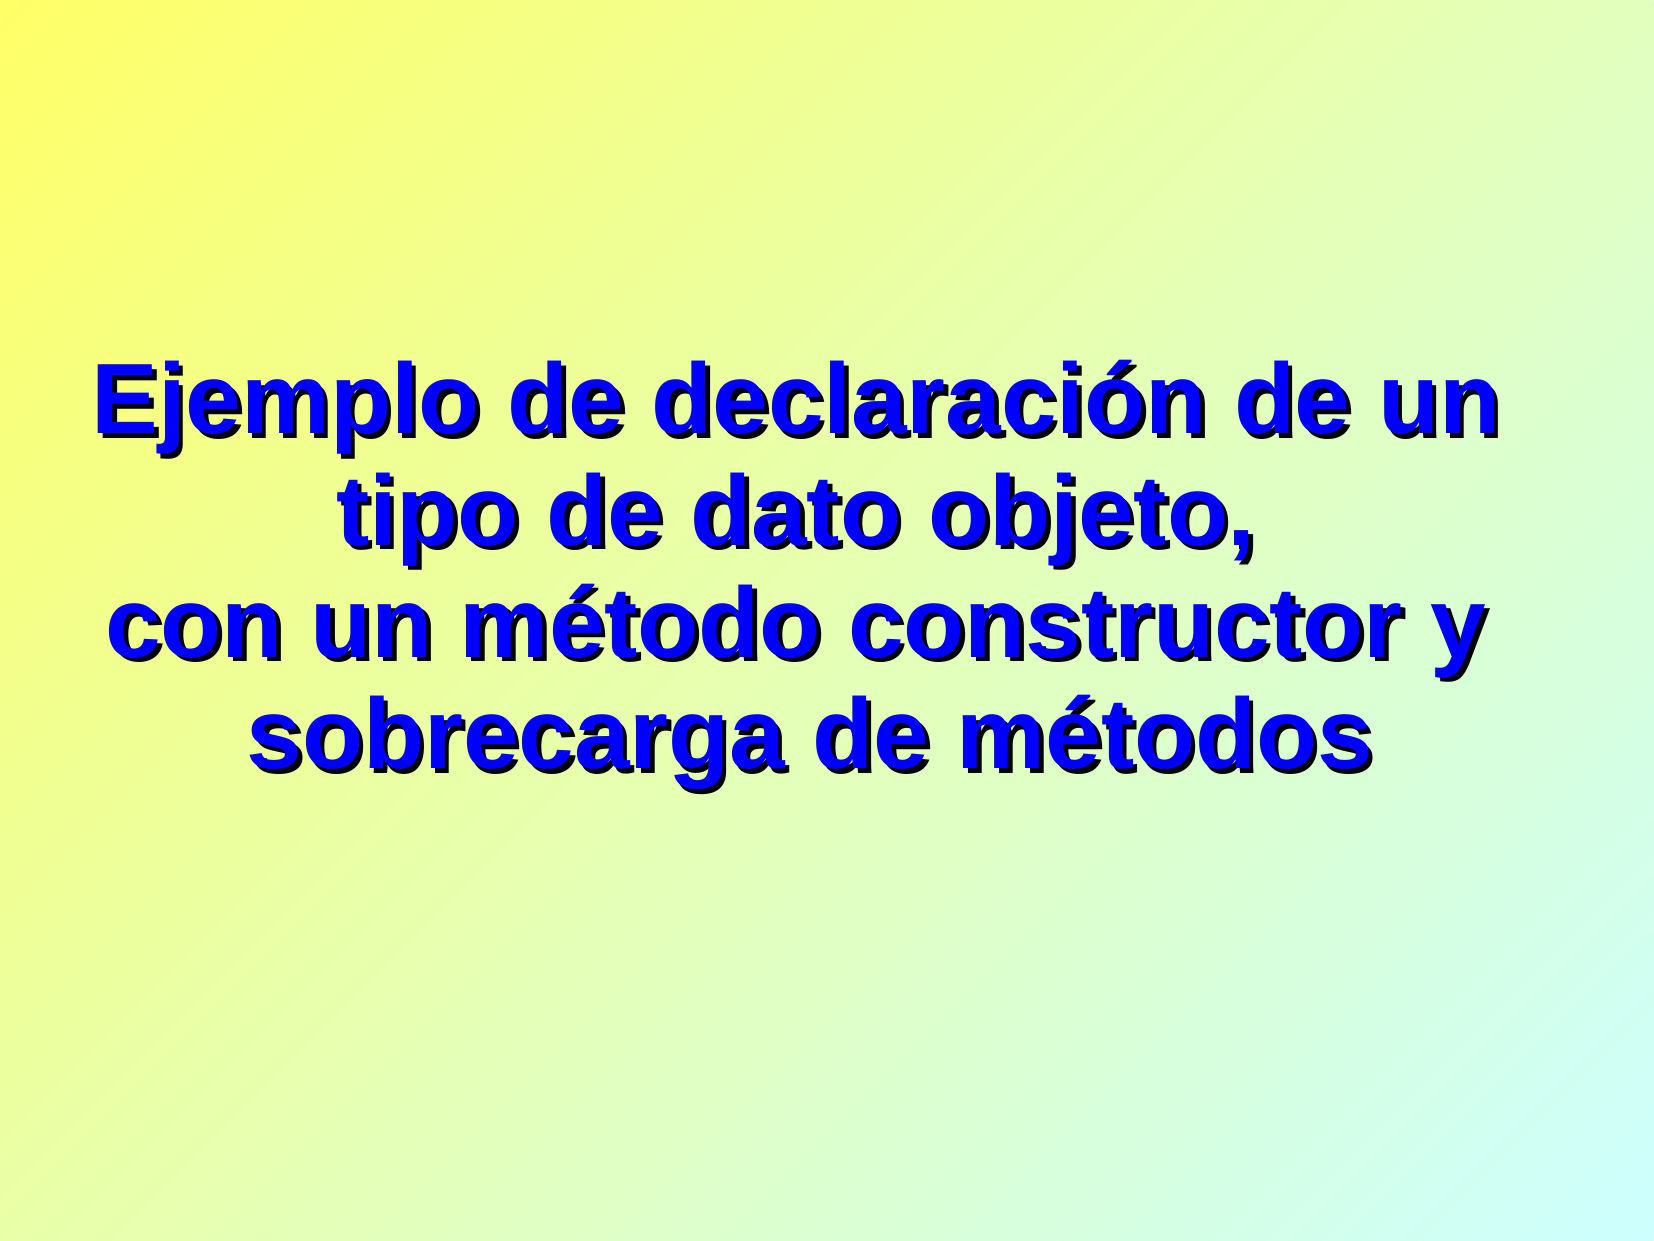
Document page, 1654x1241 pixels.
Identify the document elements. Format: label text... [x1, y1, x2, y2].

subtitle Ejemplo de declaración de un tipo de dato objeto, con un método constructor y sobrecarga de métodos [82, 207, 1538, 927]
